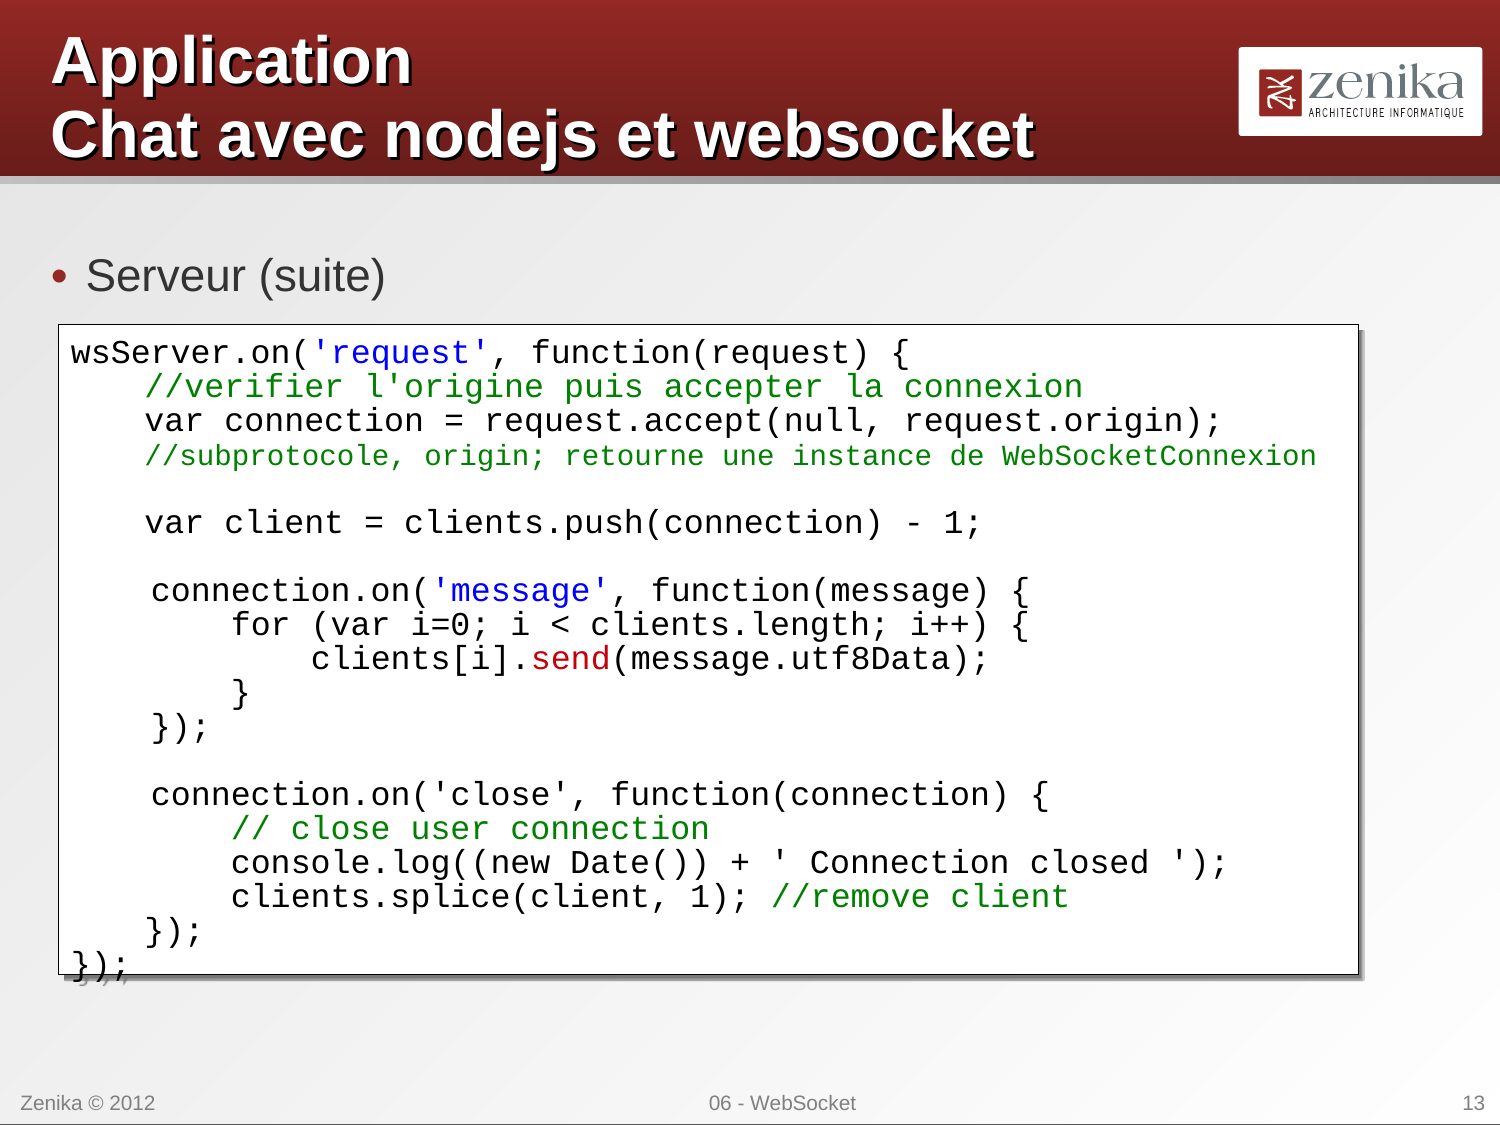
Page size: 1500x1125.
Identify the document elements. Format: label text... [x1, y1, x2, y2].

picture [1257, 58, 1464, 125]
text_box wsServer.on('request', function(request) { //verifier l'origine puis accepter la connexion var connection = request.accept(null, request.origin); //subprotocole, origin; retourne une instance de WebSocketConnexion var client = clients.push(connection) - 1; connection.on('message', function(message) { for (var i=0; i < clients.length; i++) { clients[i].send(message.utf8Data); } }); connection.on('close', function(connection) { // close user connection console.log((new Date()) + ' Connection closed '); clients.splice(client, 1); //remove client }); }); [58, 324, 1359, 975]
list Serveur (suite) [50, 249, 1435, 1079]
title Application Chat avec nodejs et websocket [50, 15, 1206, 180]
